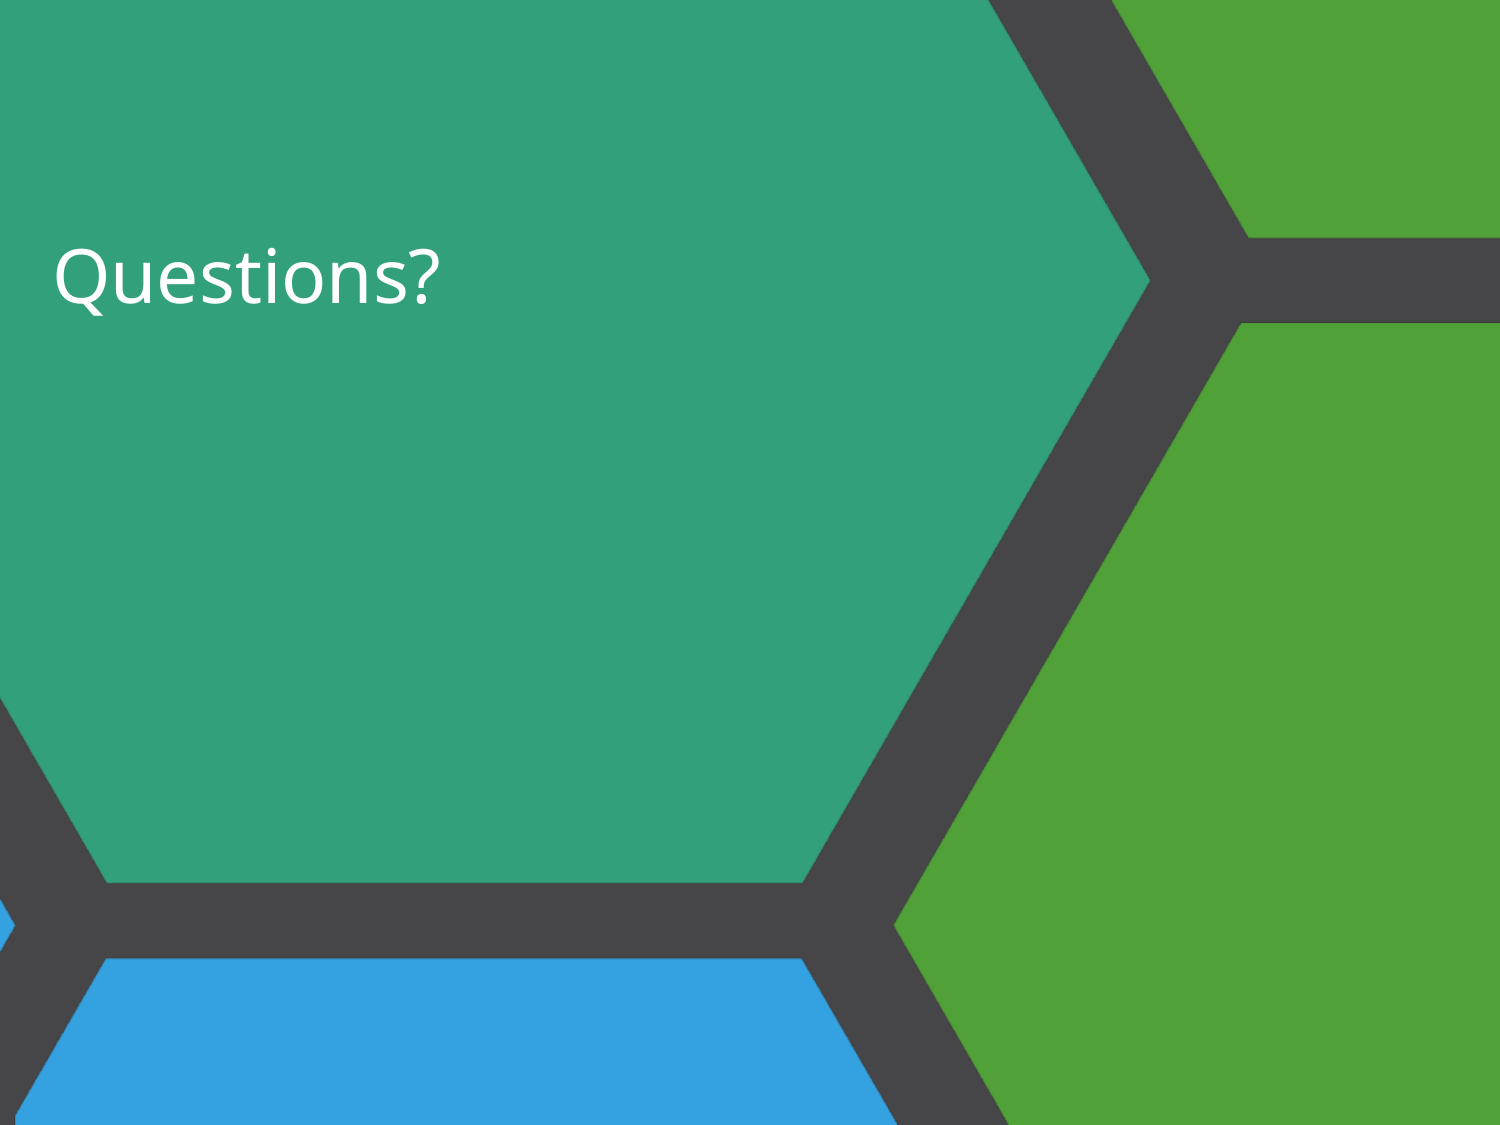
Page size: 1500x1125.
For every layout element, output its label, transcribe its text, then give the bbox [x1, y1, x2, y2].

title Questions? [52, 147, 1099, 401]
picture [0, 0, 1500, 1125]
